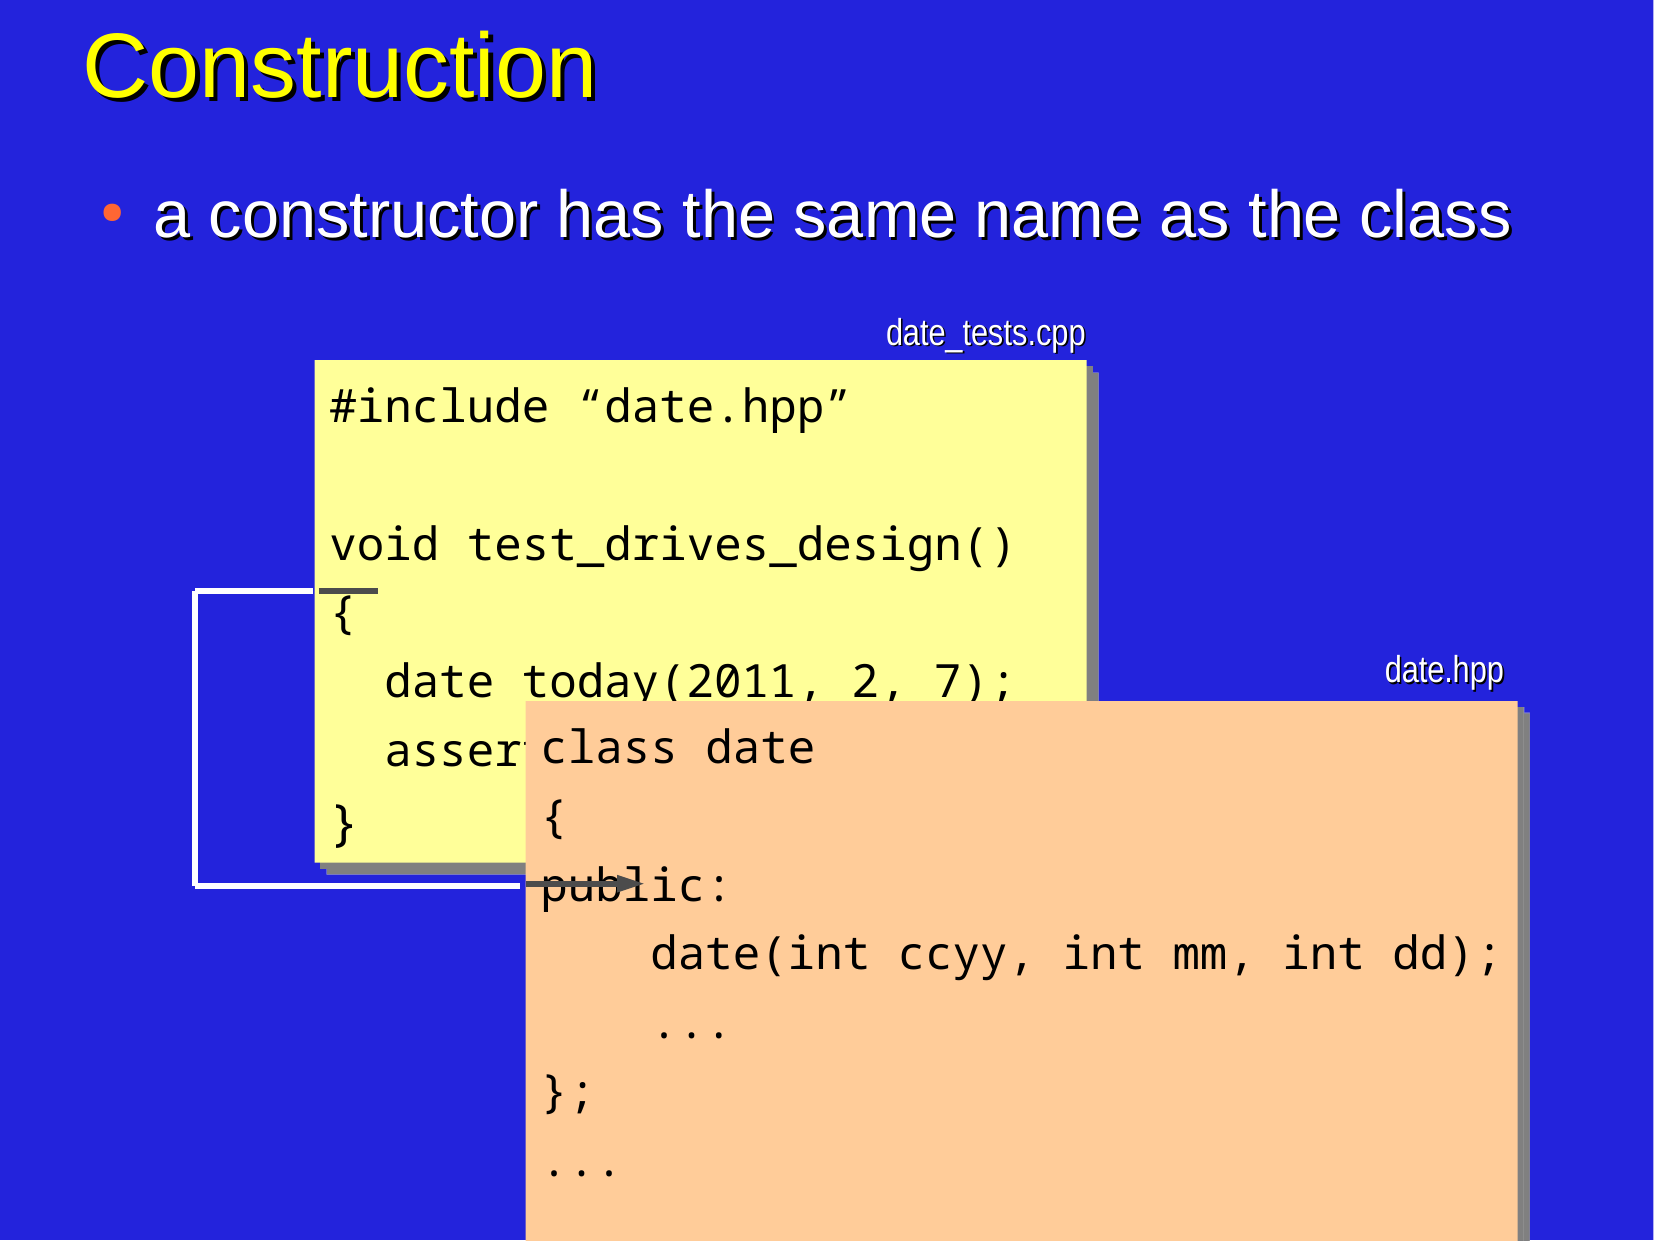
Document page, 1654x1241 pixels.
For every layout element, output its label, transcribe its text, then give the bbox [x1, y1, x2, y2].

text_box #include “date.hpp” void test_drives_design() { date today(2011, 2, 7); assert(today.day() == 7); } [314, 360, 1087, 863]
text_box date_tests.cpp [871, 299, 1359, 361]
list a constructor has the same name as the class [82, 177, 1571, 1182]
text_box date.hpp [1370, 637, 1525, 699]
title Construction [82, 2, 1571, 130]
text_box class date { public: date(int ccyy, int mm, int dd); ... }; ... [525, 701, 1518, 1241]
